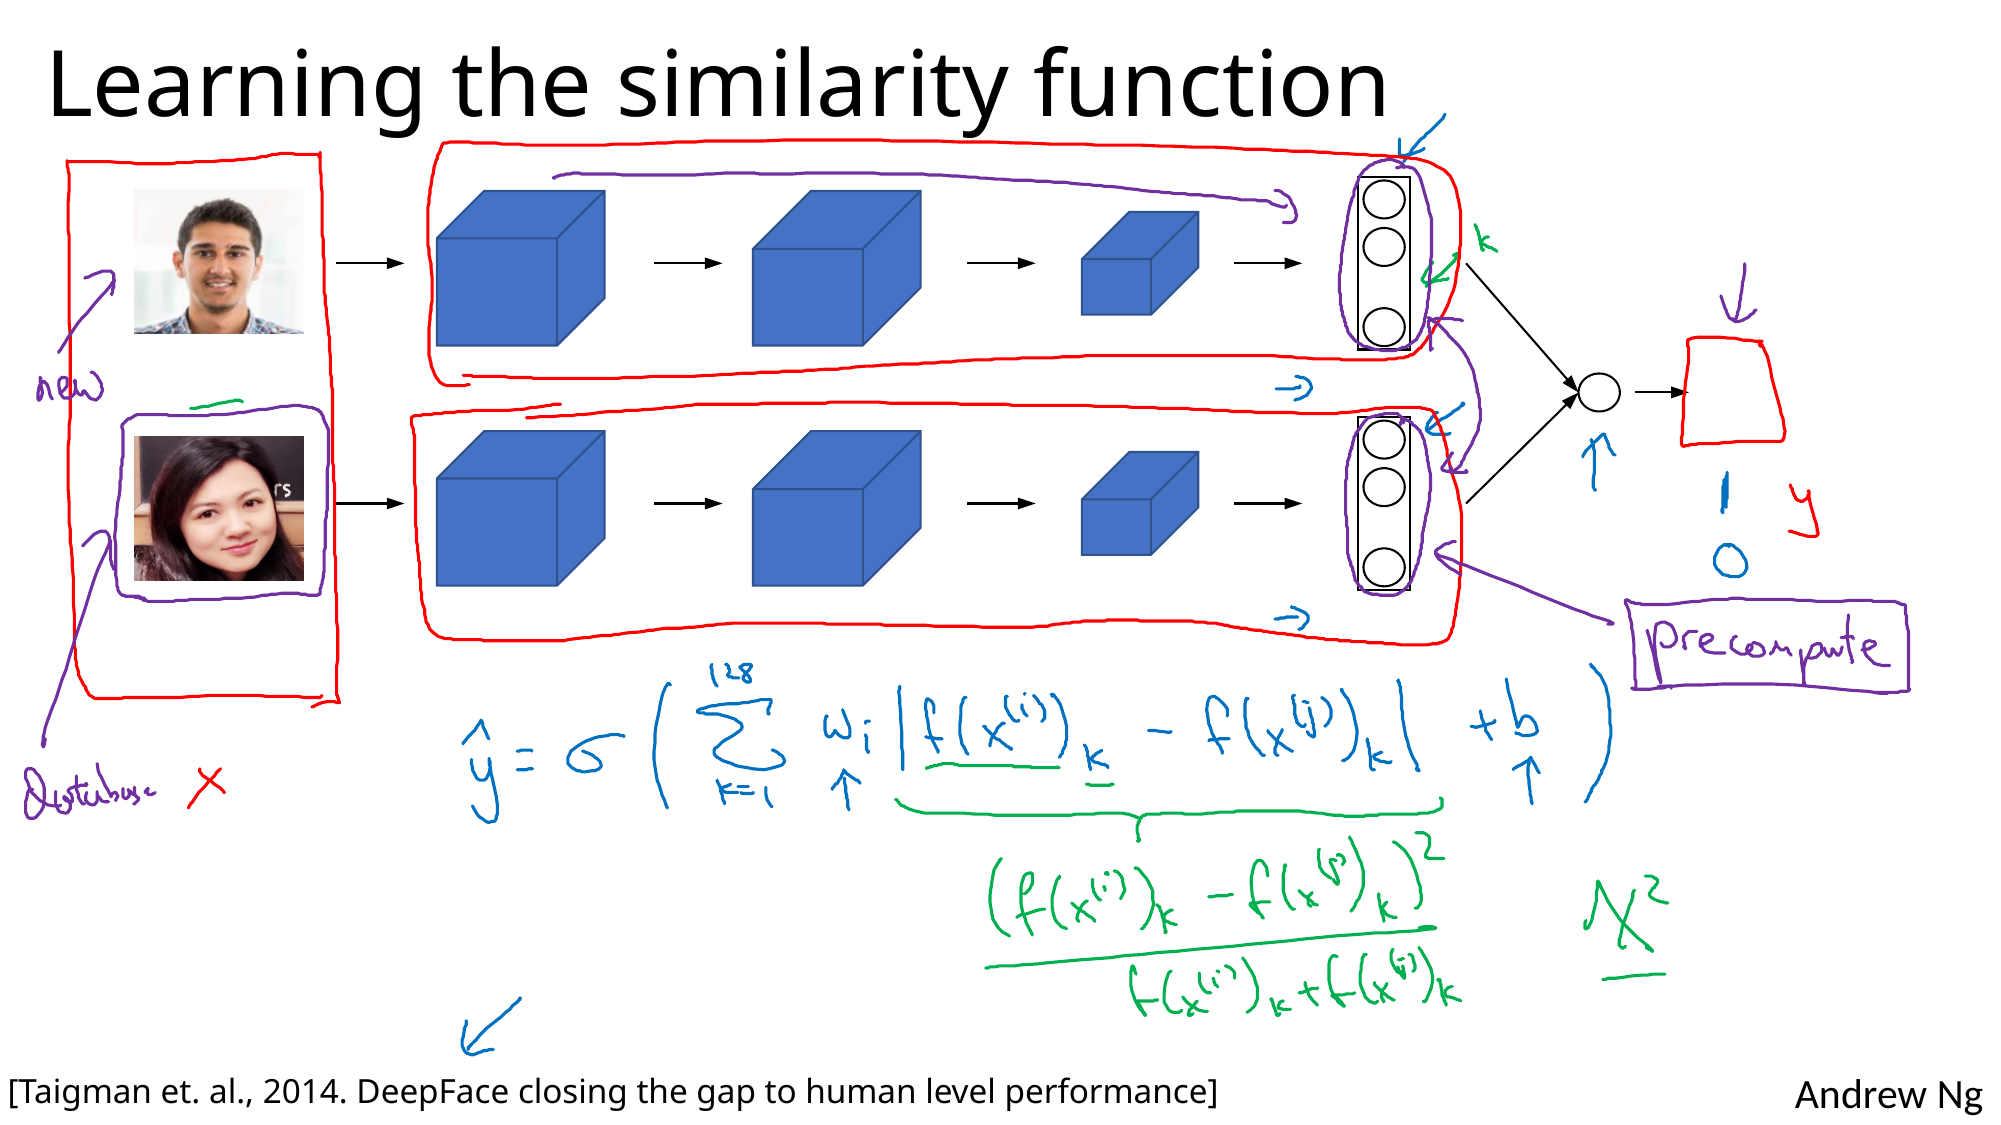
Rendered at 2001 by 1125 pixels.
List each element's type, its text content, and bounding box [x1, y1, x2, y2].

title Learning the similarity function [30, 29, 2000, 248]
picture [21, 110, 1915, 1060]
text_box [Taigman et. al., 2014. DeepFace closing the gap to human level performance] [0, 1062, 1235, 1119]
